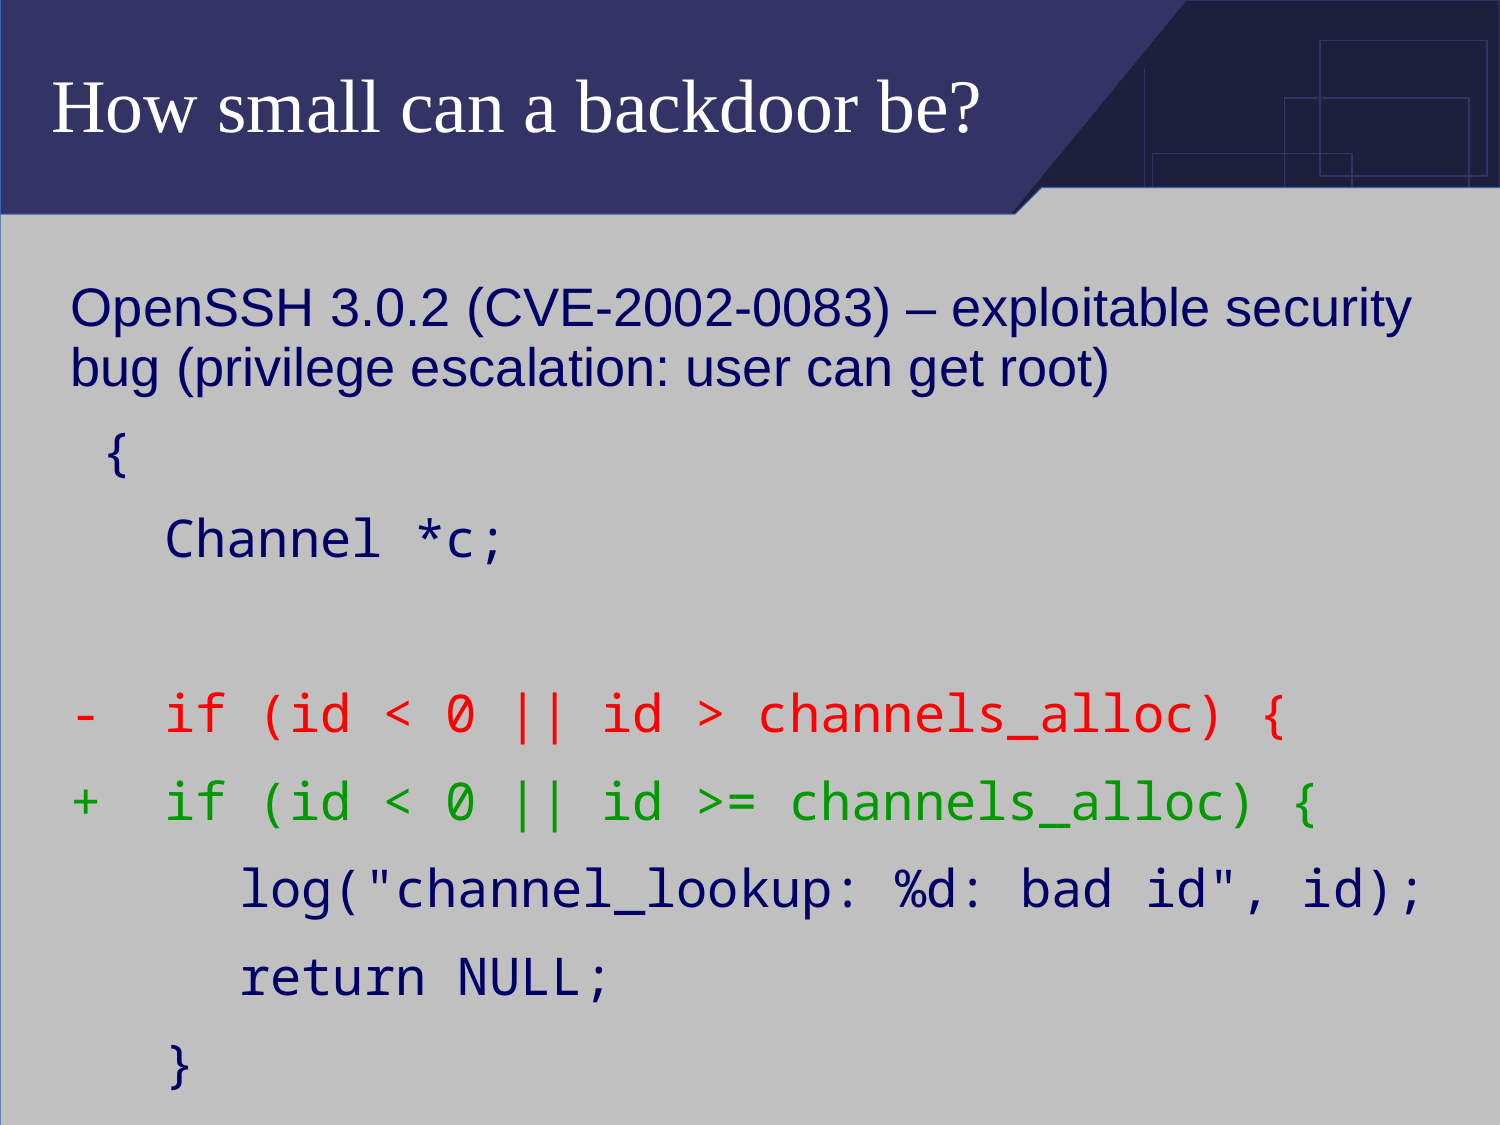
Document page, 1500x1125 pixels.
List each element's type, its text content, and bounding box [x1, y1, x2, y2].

text_box How small can a backdoor be? [0, 57, 1276, 157]
text_box OpenSSH 3.0.2 (CVE-2002-0083) – exploitable security bug (privilege escalation: user can get root) { Channel *c; - if (id < 0 || id > channels_alloc) { + if (id < 0 || id >= channels_alloc) { log("channel_lookup: %d: bad id", id); return NULL; } [0, 270, 1471, 962]
